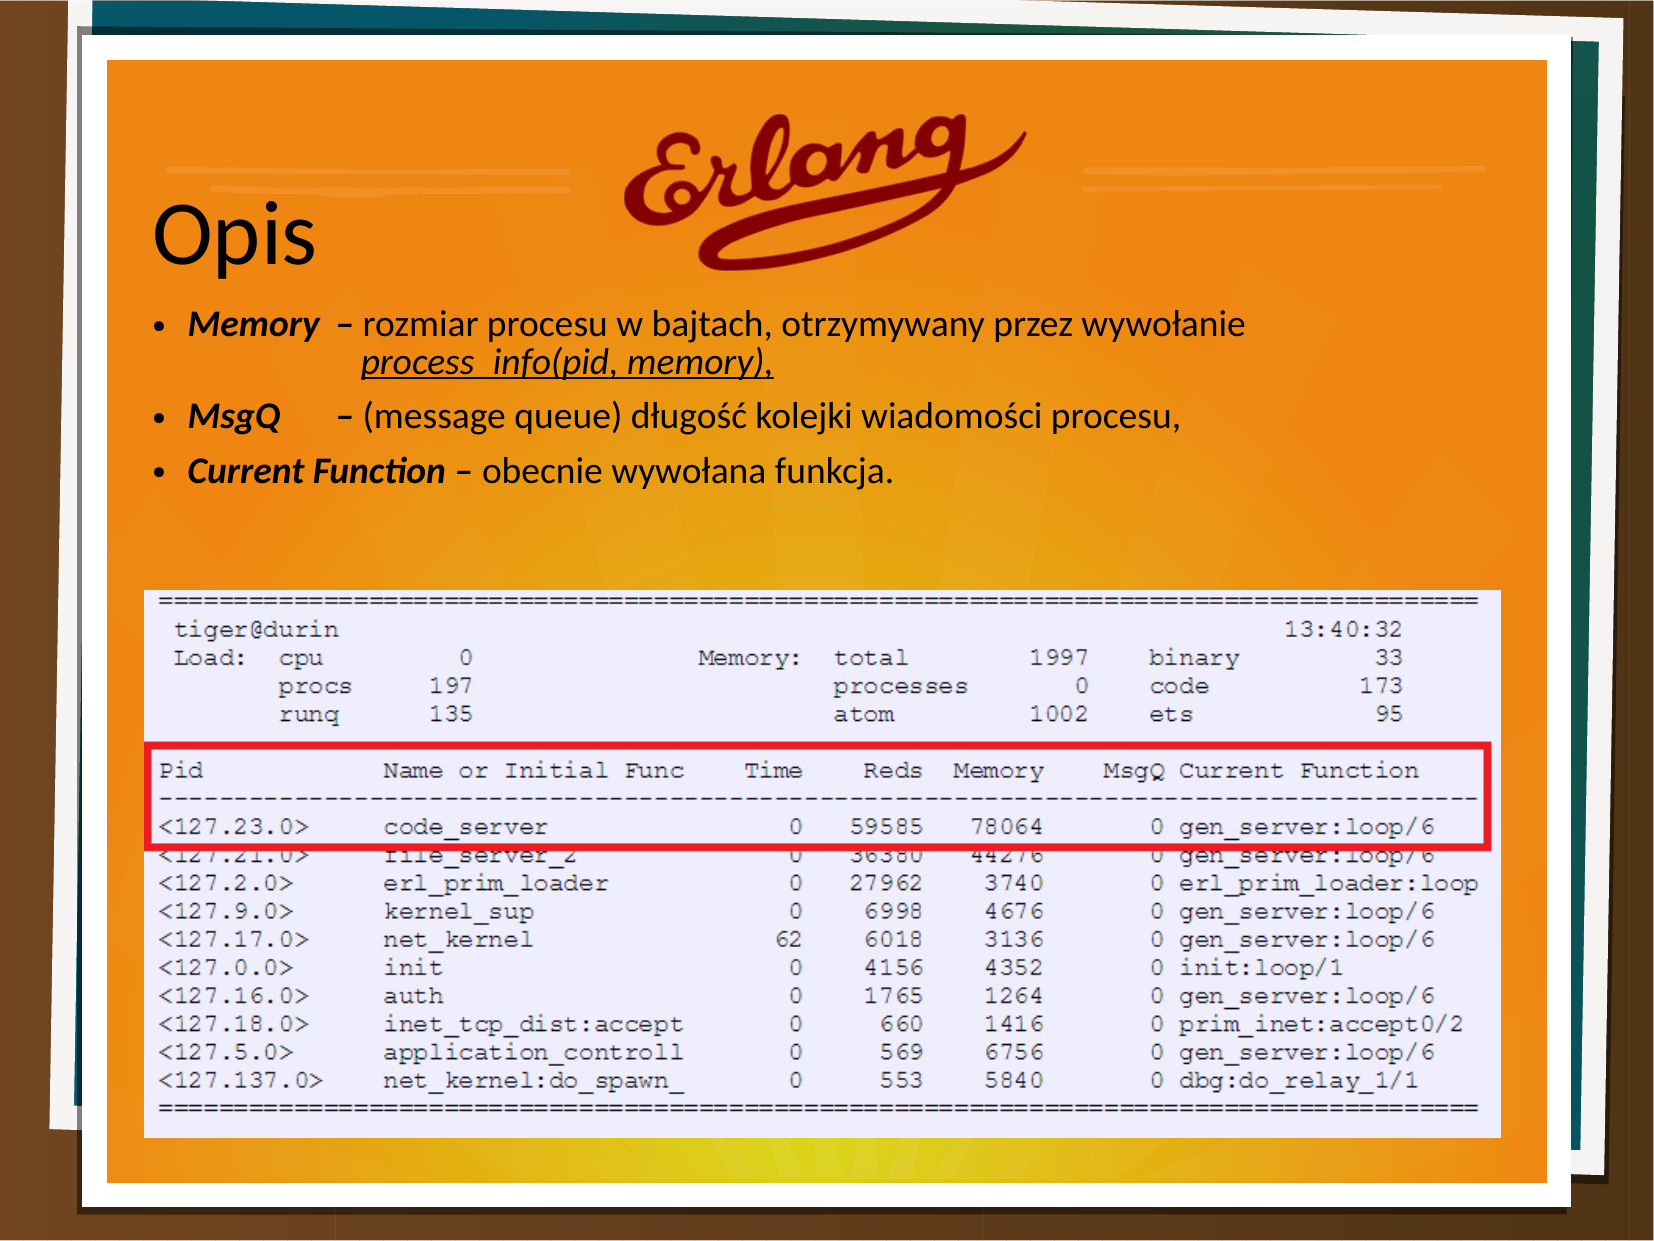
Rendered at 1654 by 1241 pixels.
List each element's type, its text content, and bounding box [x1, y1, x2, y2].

text_box Opis [137, 188, 378, 301]
text_box Memory – rozmiar procesu w bajtach, otrzymywany przez wywołanie process_info(pid, memory), MsgQ – (message queue) długość kolejki wiadomości procesu, Current Function – obecnie wywołana funkcja. [137, 301, 1484, 553]
picture [623, 113, 1028, 272]
picture [144, 590, 1501, 1138]
